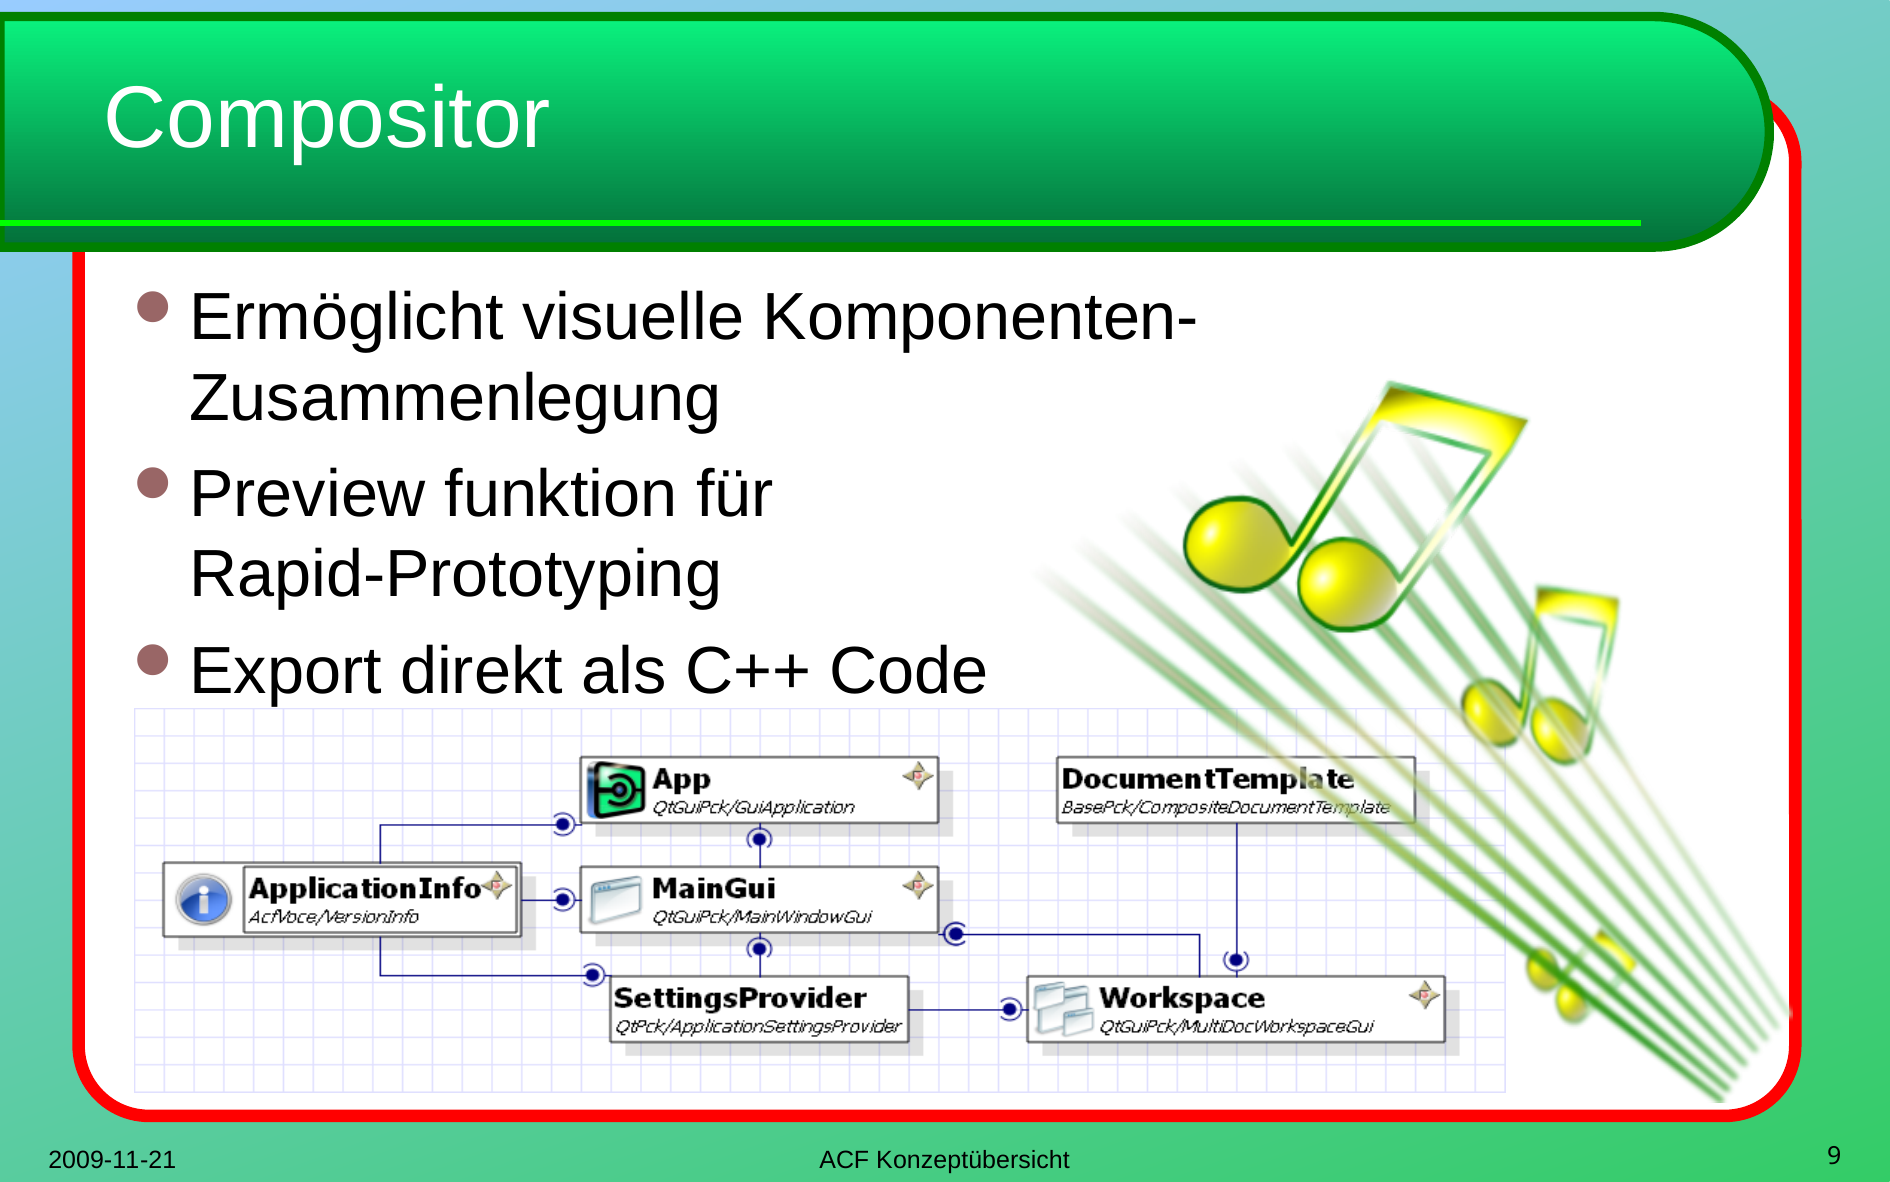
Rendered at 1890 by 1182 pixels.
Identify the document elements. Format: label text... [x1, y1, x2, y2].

picture [134, 118, 1793, 1103]
list Ermöglicht visuelle Komponenten- Zusammenlegung Preview funktion für Rapid-Prototyping Export direkt als C++ Code [118, 265, 915, 752]
title Compositor [88, 0, 1697, 226]
